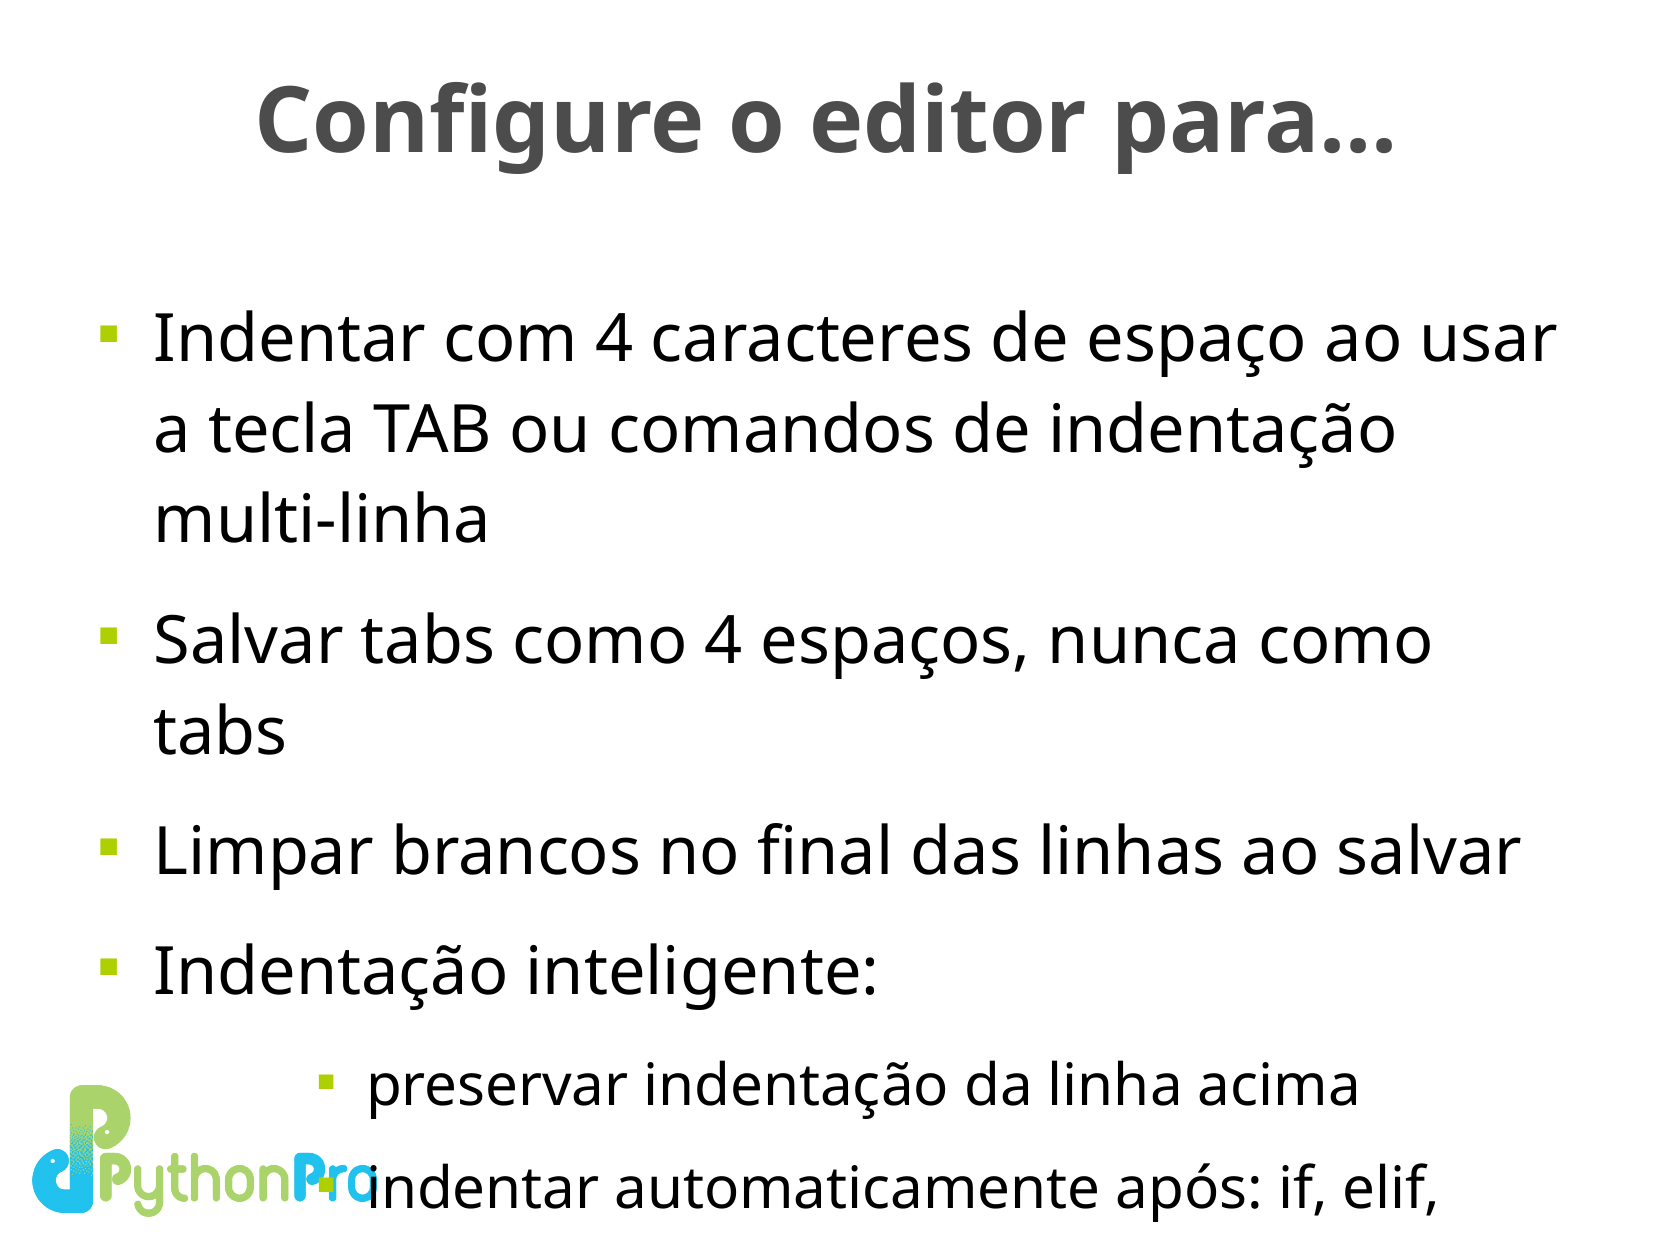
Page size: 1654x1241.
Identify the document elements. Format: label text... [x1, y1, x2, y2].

title Configure o editor para... [82, 13, 1571, 222]
picture [32, 1085, 377, 1217]
list Indentar com 4 caracteres de espaço ao usar a tecla TAB ou comandos de indentação multi-linha Salvar tabs como 4 espaços, nunca como tabs Limpar brancos no final das linhas ao salvar Indentação inteligente: preservar indentação da linha acima indentar automaticamente após: if, elif, else, for, while, try, except, finally, def, class, with [82, 290, 1571, 1111]
